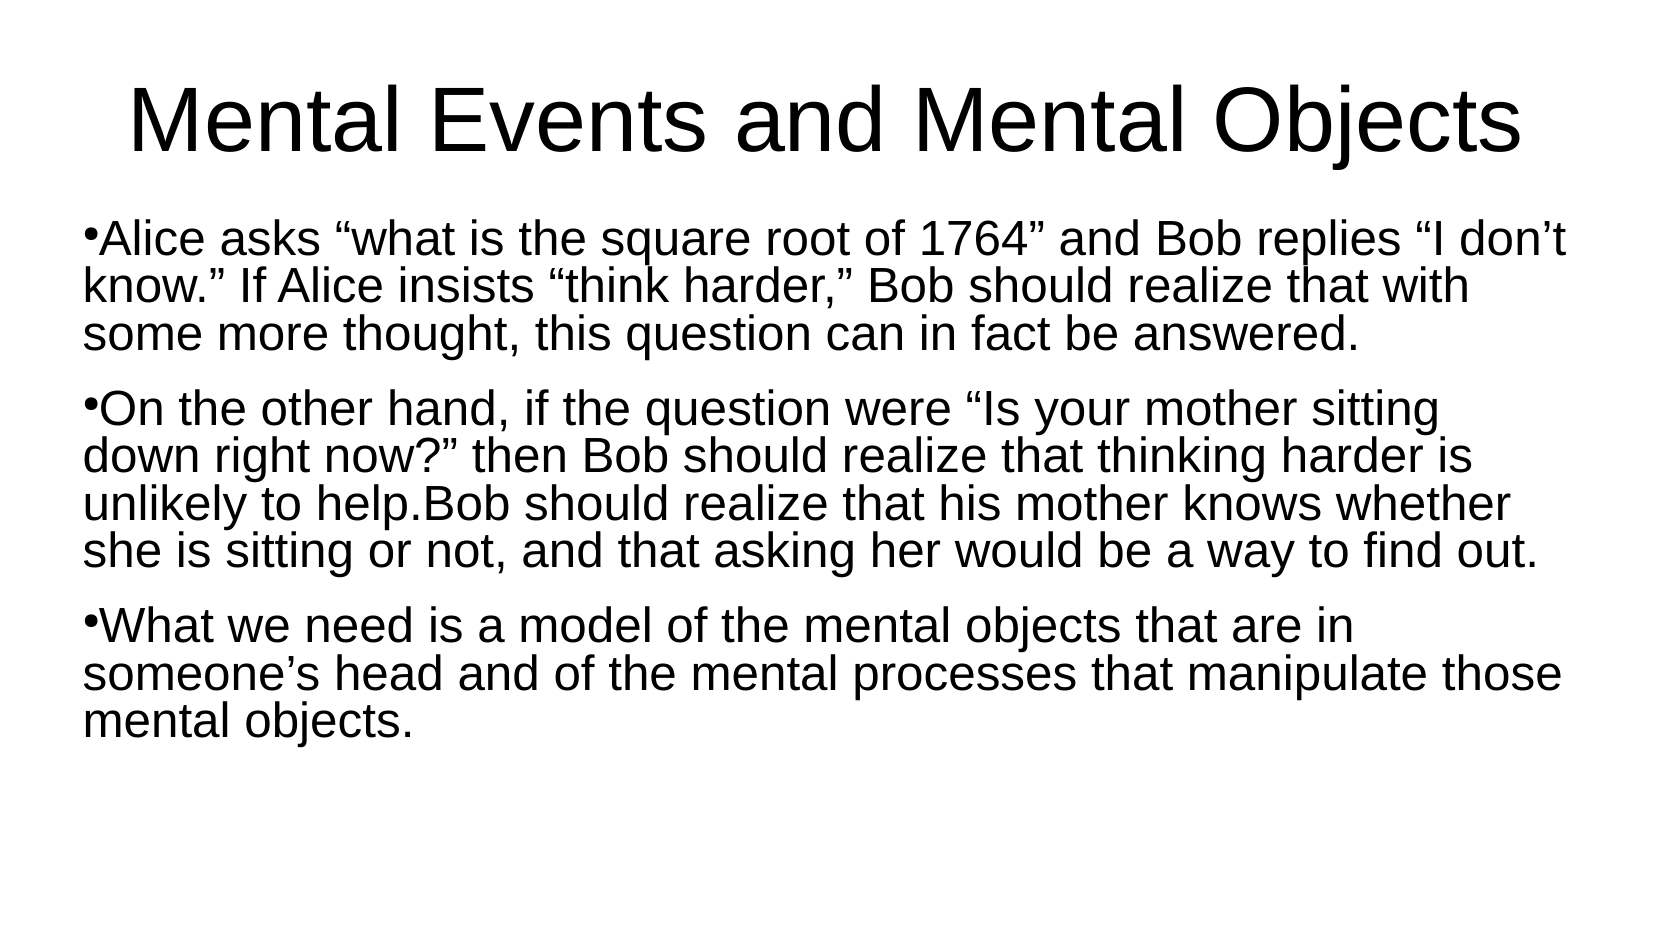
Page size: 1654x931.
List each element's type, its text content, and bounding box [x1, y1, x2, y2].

list Alice asks “what is the square root of 1764” and Bob replies “I don’t know.” If Alice insists “think harder,” Bob should realize that with some more thought, this question can in fact be answered. On the other hand, if the question were “Is your mother sitting down right now?” then Bob should realize that thinking harder is unlikely to help.Bob should realize that his mother knows whether she is sitting or not, and that asking her would be a way to ﬁnd out. What we need is a model of the mental objects that are in someone’s head and of the mental processes that manipulate those mental objects. [82, 217, 1571, 758]
title Mental Events and Mental Objects [82, 37, 1571, 193]
